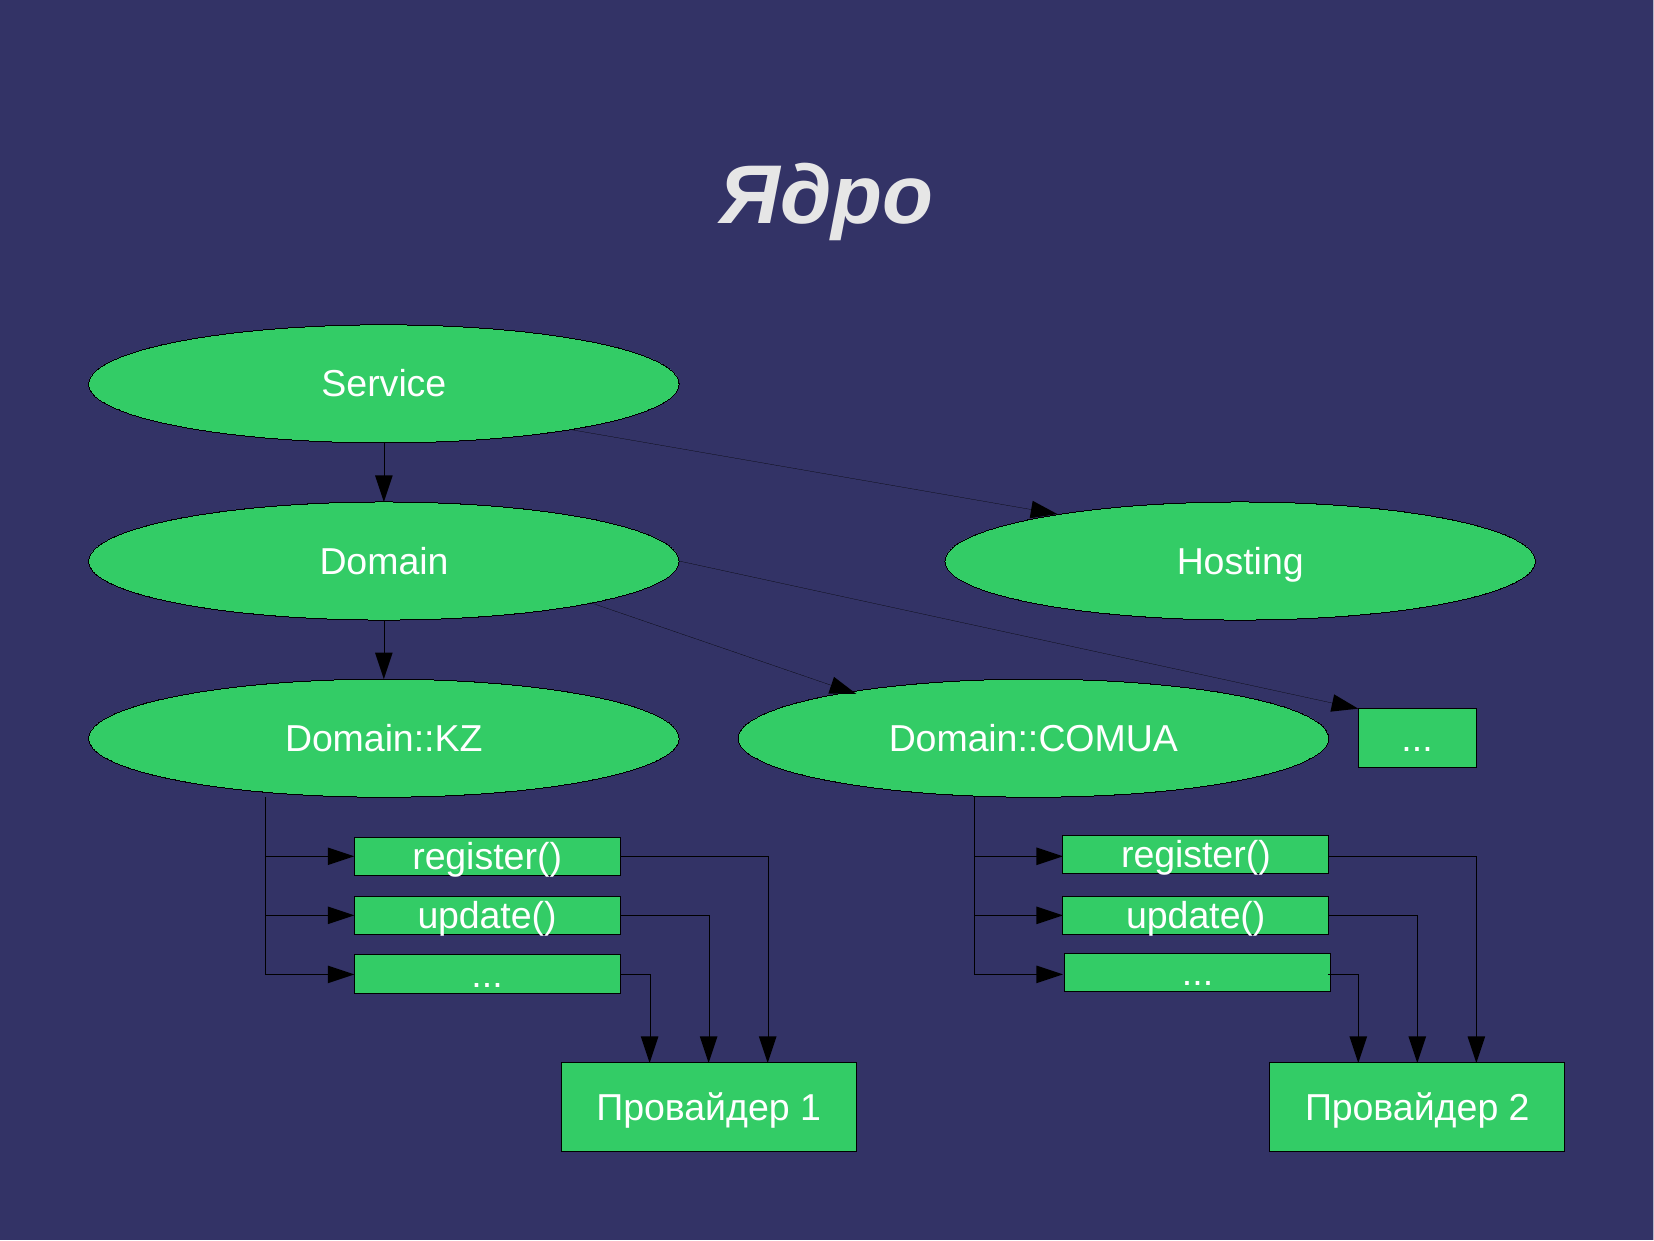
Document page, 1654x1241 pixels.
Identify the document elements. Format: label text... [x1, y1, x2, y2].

text_box register() [354, 837, 621, 876]
text_box update() [444, 910, 454, 926]
text_box Провайдер 1 [561, 1062, 857, 1152]
text_box update() [1152, 910, 1162, 926]
text_box Domain::COMUA [738, 679, 1329, 798]
text_box update() [354, 896, 621, 935]
text_box Domain::KZ [88, 679, 680, 798]
text_box Hosting [944, 501, 1536, 621]
text_box ... [354, 954, 621, 994]
text_box register() [1062, 835, 1329, 874]
title Ядро [118, 90, 1536, 298]
text_box ... [1064, 953, 1331, 992]
text_box ... [1358, 708, 1477, 768]
text_box Domain [88, 501, 679, 621]
text_box Service [88, 324, 680, 443]
text_box Провайдер 2 [1269, 1062, 1565, 1152]
text_box update() [1062, 896, 1329, 935]
